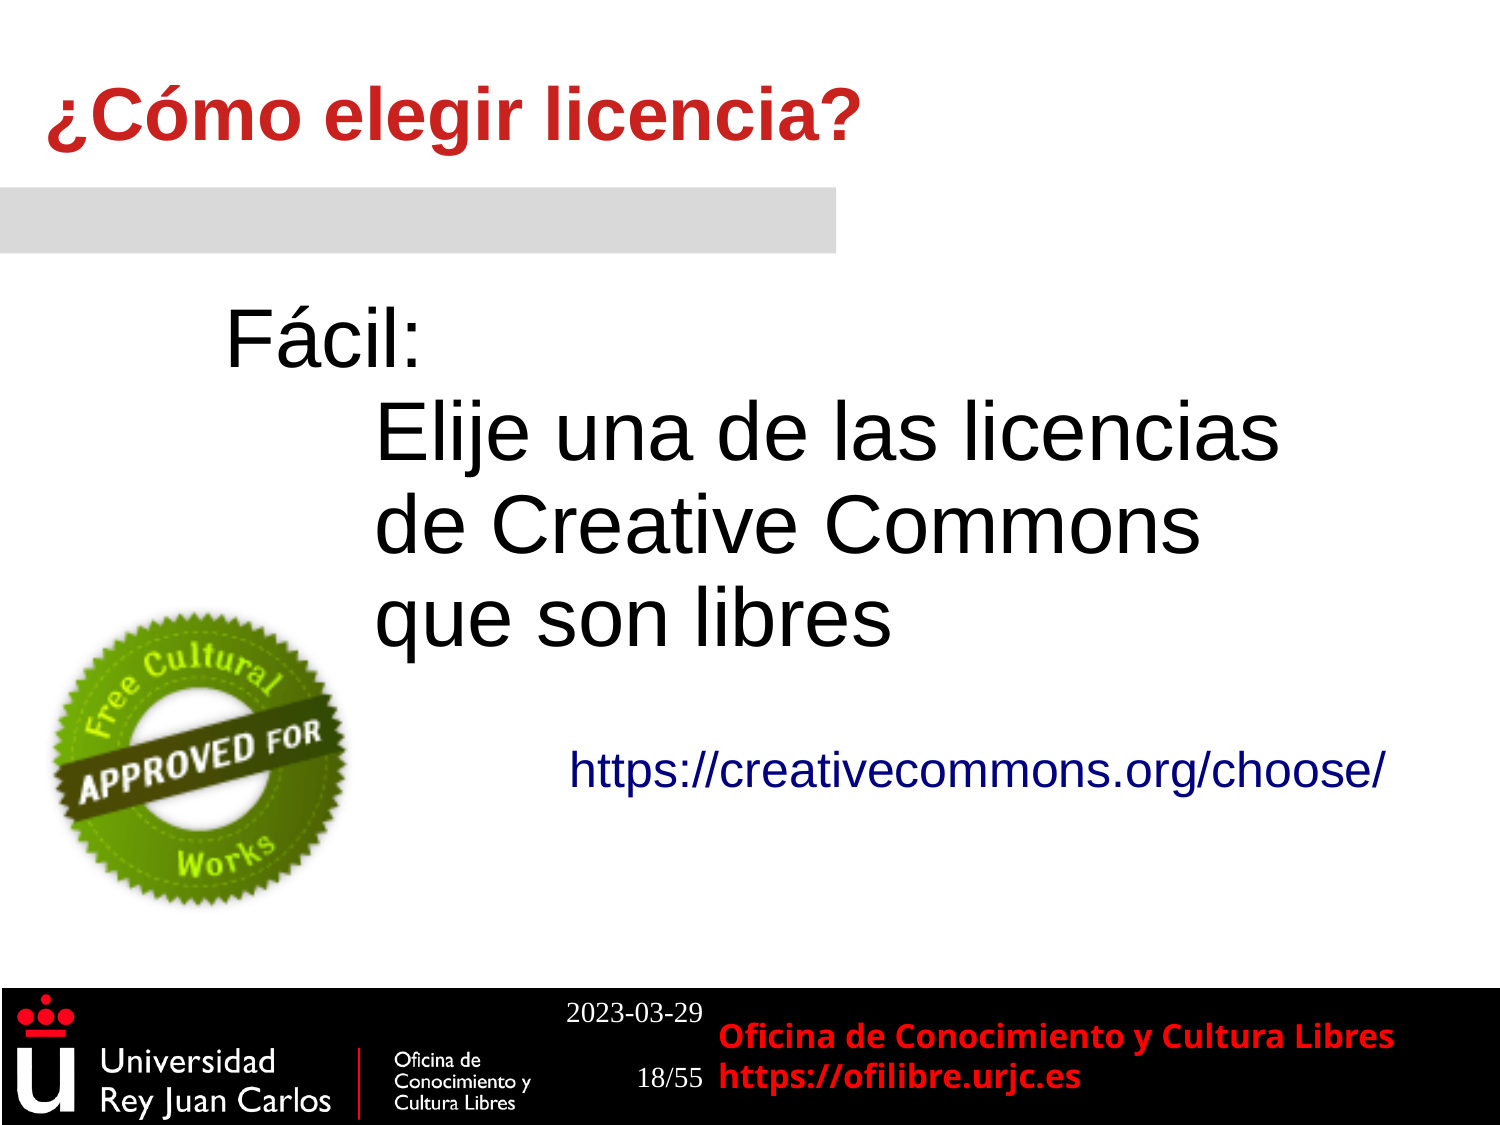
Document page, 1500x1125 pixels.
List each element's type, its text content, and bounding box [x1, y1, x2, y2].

text_box https://creativecommons.org/choose/ [555, 735, 1456, 848]
text_box ¿Cómo elegir licencia? [30, 64, 1306, 248]
text_box Fácil: Elije una de las licencias de Creative Commons que son libres [210, 285, 1442, 672]
title [75, 7, 1425, 196]
picture [17, 994, 531, 1120]
picture [45, 605, 355, 916]
